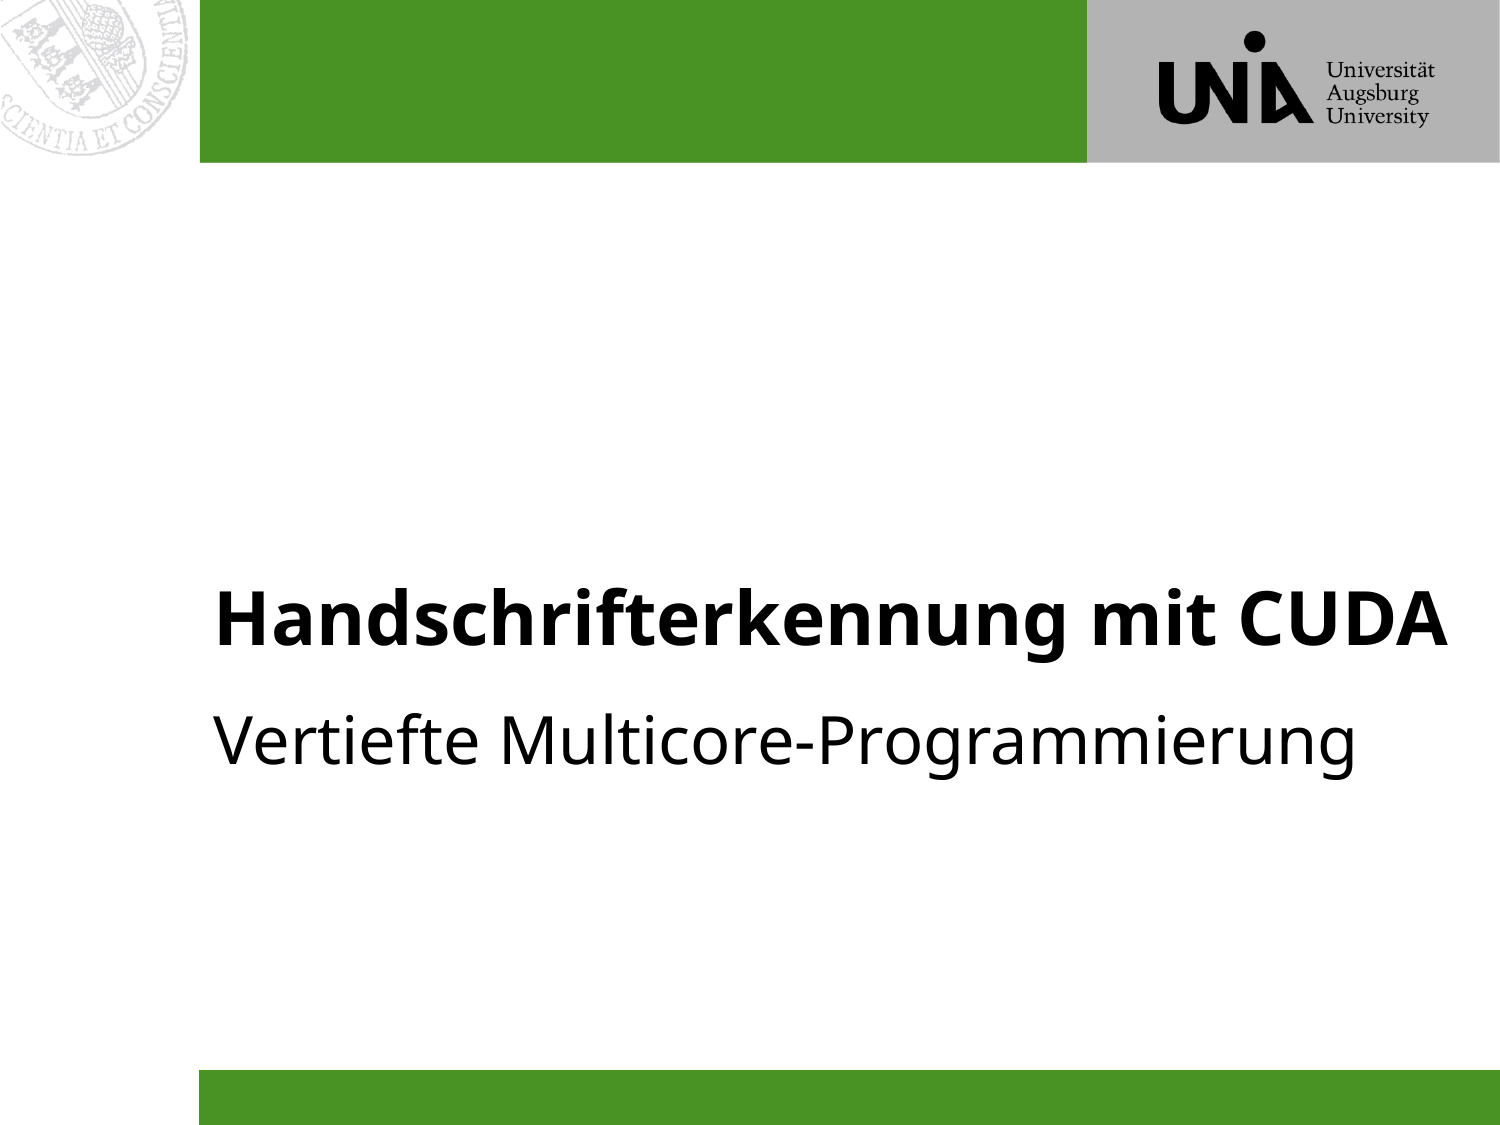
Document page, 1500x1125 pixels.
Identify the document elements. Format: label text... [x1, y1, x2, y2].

text_box Handschrifterkennung mit CUDA Vertiefte Multicore-Programmierung [199, 561, 1477, 787]
